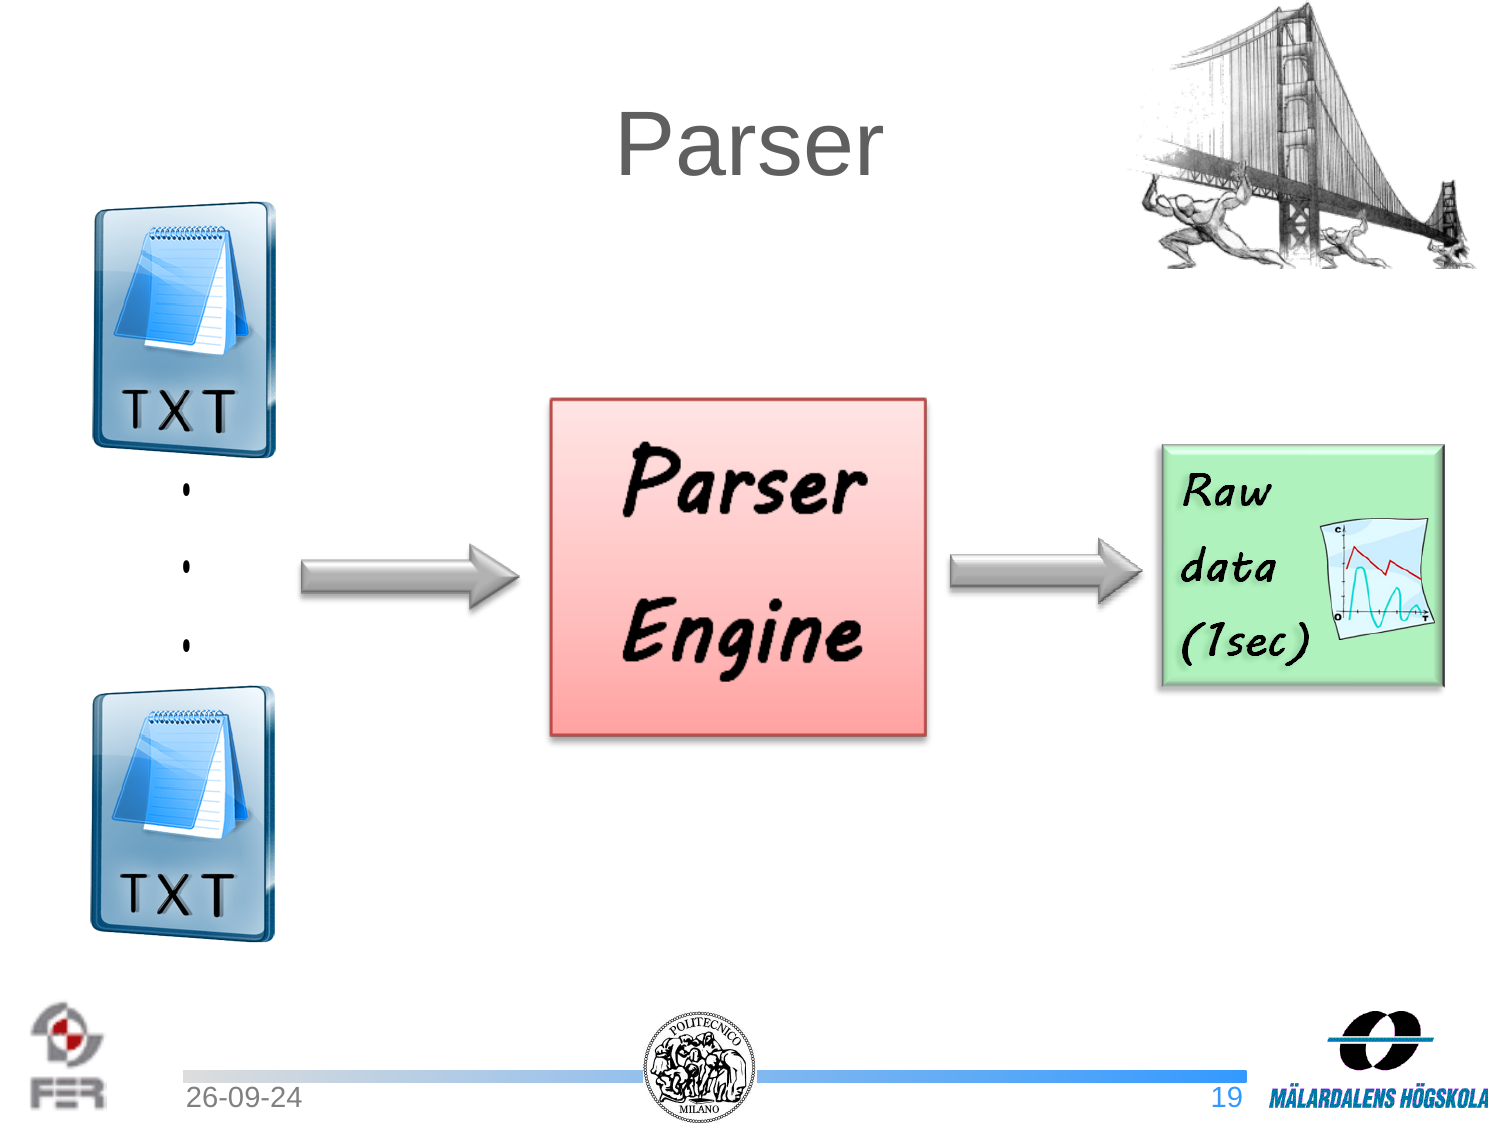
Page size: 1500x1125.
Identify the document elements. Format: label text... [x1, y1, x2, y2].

picture [543, 395, 934, 751]
picture [944, 537, 1146, 616]
picture [1368, 1093, 1374, 1104]
picture [29, 987, 107, 1125]
picture [295, 543, 524, 621]
picture [1122, 0, 1477, 269]
picture [57, 200, 309, 945]
text_box <numero> [1187, 1070, 1258, 1114]
text_box 13-10-30 [171, 1070, 396, 1114]
title Parser [75, 45, 1122, 233]
picture [643, 1011, 757, 1123]
picture [1269, 1011, 1488, 1108]
picture [1454, 1091, 1459, 1108]
picture [1435, 1096, 1441, 1104]
picture [1151, 442, 1447, 697]
